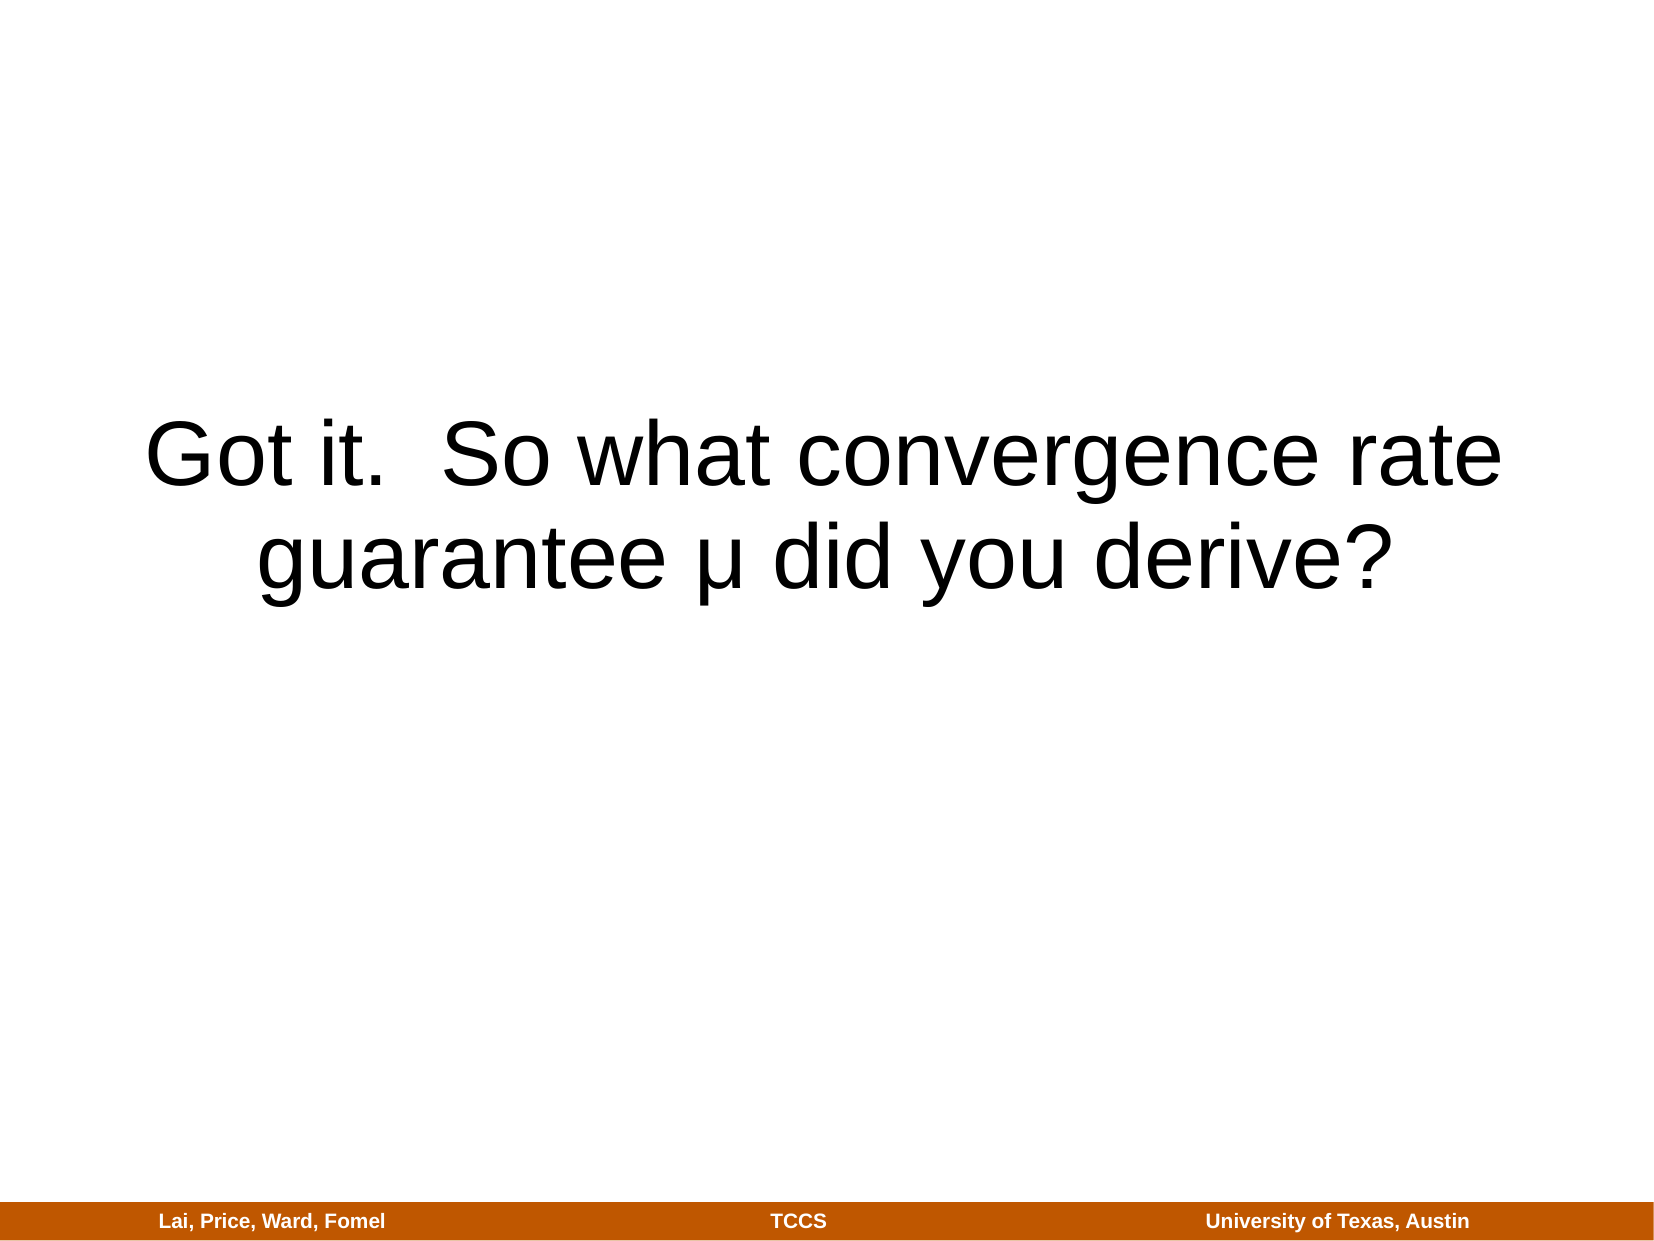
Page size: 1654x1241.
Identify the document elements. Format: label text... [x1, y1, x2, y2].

text_box Got it. So what convergence rate guarantee μ did you derive? [105, 395, 1546, 718]
